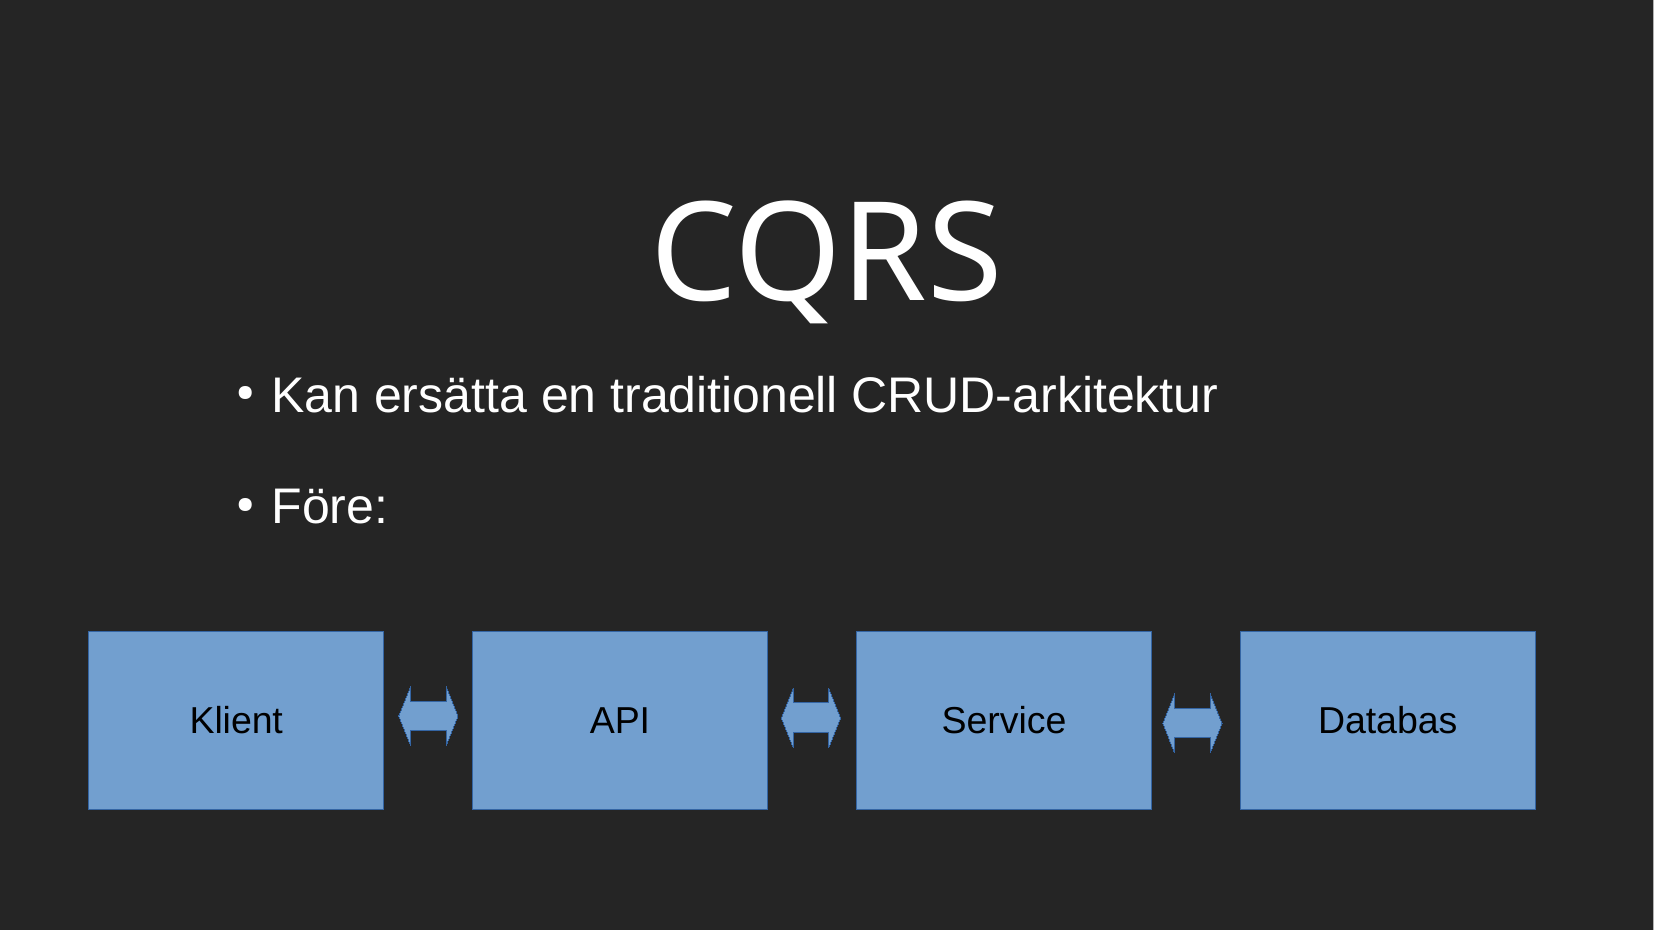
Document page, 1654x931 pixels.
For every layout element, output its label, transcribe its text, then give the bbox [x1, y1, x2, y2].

text_box Klient [88, 631, 384, 810]
text_box API [472, 631, 768, 810]
text_box [398, 686, 458, 746]
text_box [1162, 693, 1223, 753]
text_box Service [856, 631, 1152, 810]
text_box Databas [1240, 631, 1536, 810]
text_box [781, 688, 841, 748]
text_box Kan ersätta en traditionell CRUD-arkitektur Före: [236, 366, 1506, 535]
title CQRS [82, 140, 1571, 355]
